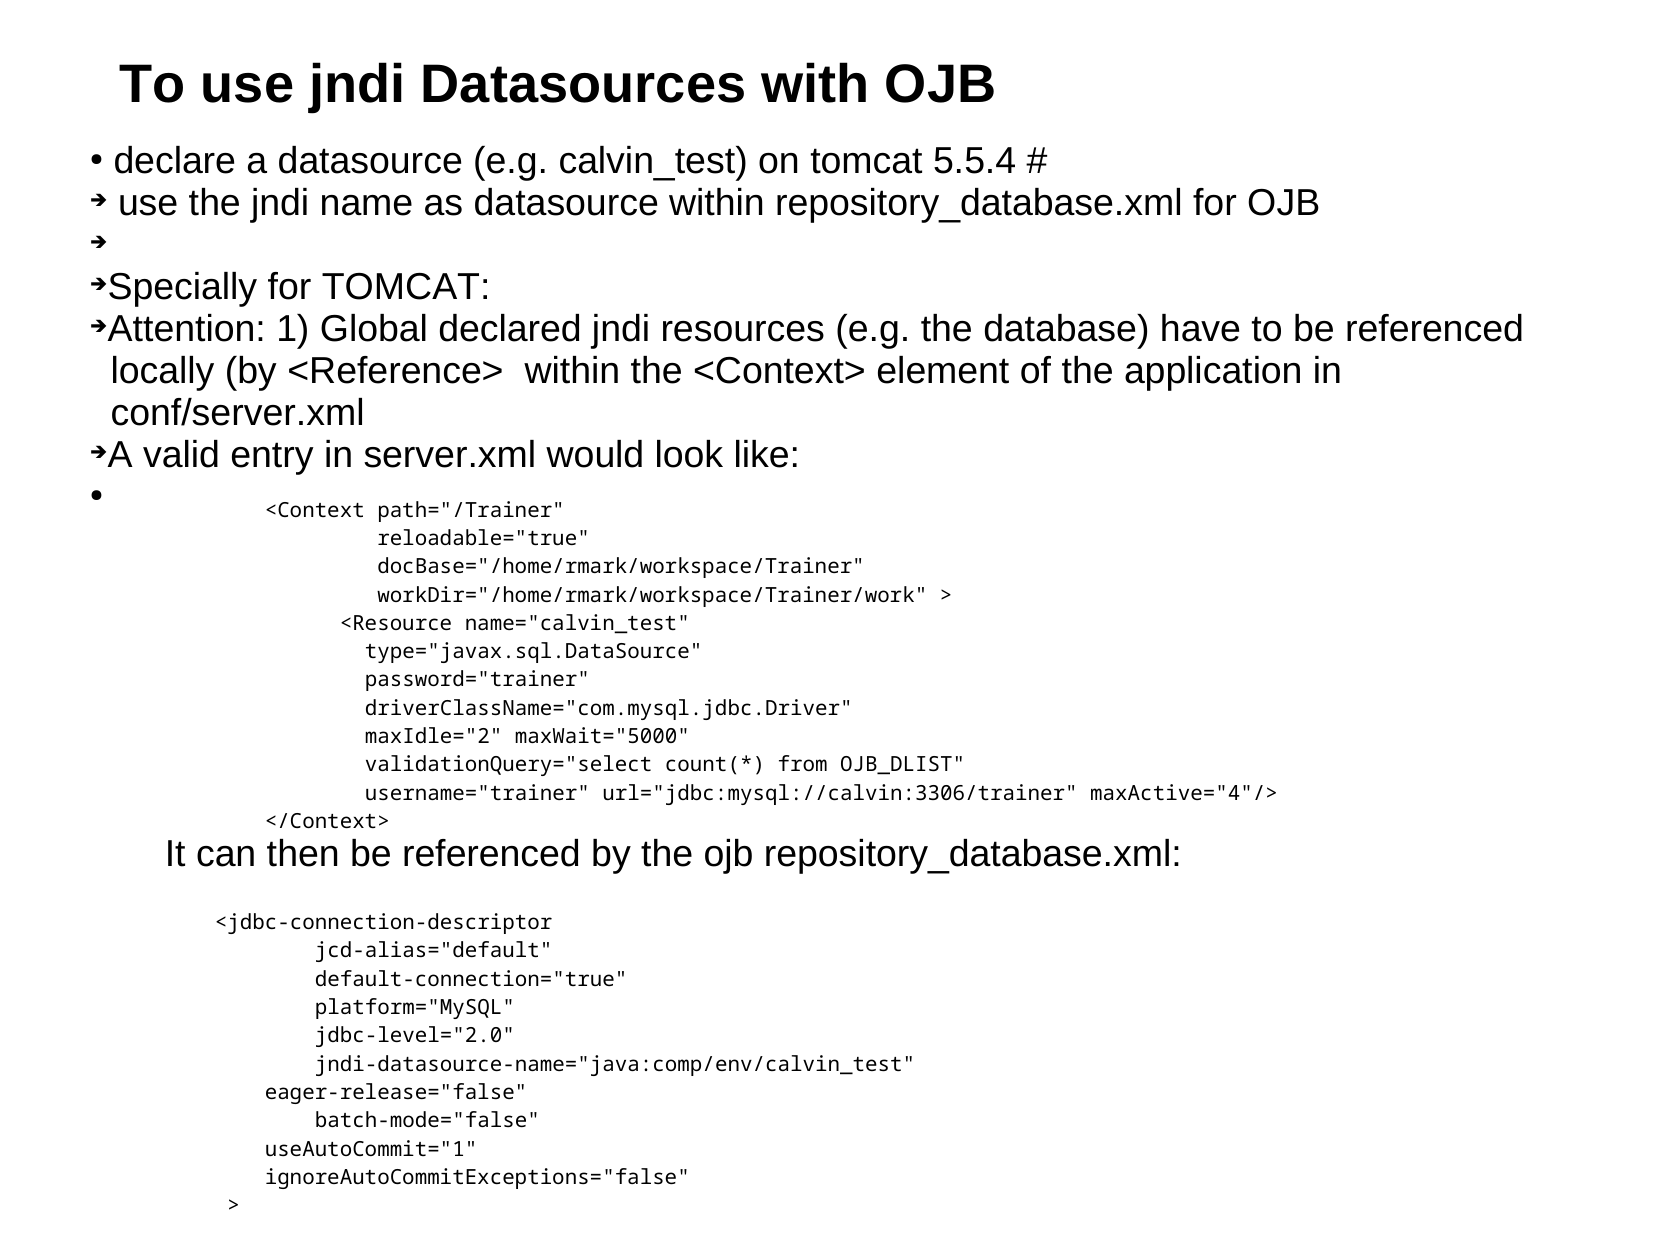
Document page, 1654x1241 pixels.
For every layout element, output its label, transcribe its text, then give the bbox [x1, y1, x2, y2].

text_box To use jndi Datasources with OJB [104, 46, 1014, 122]
text_box declare a datasource (e.g. calvin_test) on tomcat 5.5.4 # use the jndi name as datasource within repository_database.xml for OJB Specially for TOMCAT: Attention: 1) Global declared jndi resources (e.g. the database) have to be referenced locally (by <Reference> within the <Context> element of the application in conf/server.xml A valid entry in server.xml would look like: [75, 132, 1546, 526]
text_box It can then be referenced by the ojb repository_database.xml: [150, 825, 1203, 882]
text_box <Context path="/Trainer" reloadable="true" docBase="/home/rmark/workspace/Trainer" workDir="/home/rmark/workspace/Trainer/work" > <Resource name="calvin_test" type="javax.sql.DataSource" password="trainer" driverClassName="com.mysql.jdbc.Driver" maxIdle="2" maxWait="5000" validationQuery="select count(*) from OJB_DLIST" username="trainer" url="jdbc:mysql://calvin:3306/trainer" maxActive="4"/> </Context> [150, 487, 1351, 826]
text_box <jdbc-connection-descriptor jcd-alias="default" default-connection="true" platform="MySQL" jdbc-level="2.0" jndi-datasource-name="java:comp/env/calvin_test" eager-release="false" batch-mode="false" useAutoCommit="1" ignoreAutoCommitExceptions="false" > [150, 900, 930, 1174]
